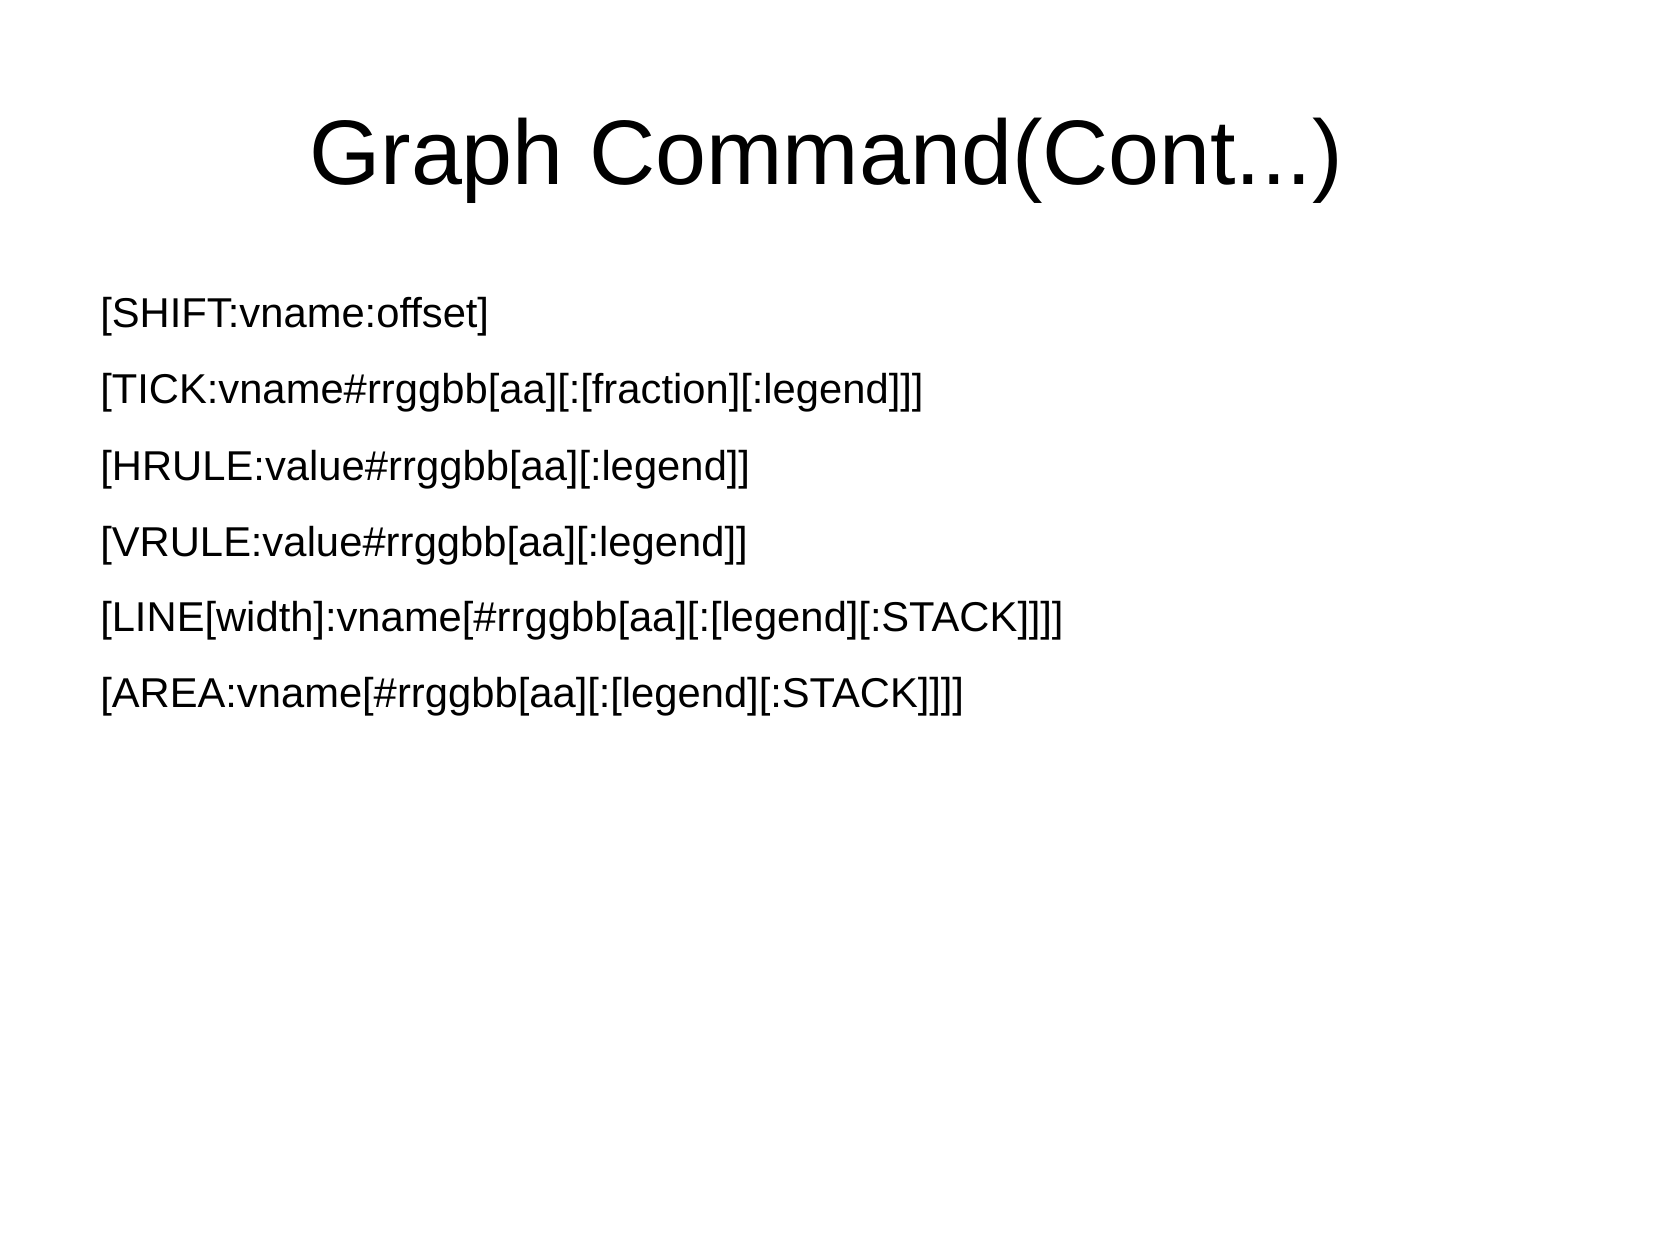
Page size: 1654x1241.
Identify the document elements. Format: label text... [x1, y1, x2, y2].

list [SHIFT:vname:offset] [TICK:vname#rrggbb[aa][:[fraction][:legend]]] [HRULE:value#rrggbb[aa][:legend]] [VRULE:value#rrggbb[aa][:legend]] [LINE[width]:vname[#rrggbb[aa][:[legend][:STACK]]]] [AREA:vname[#rrggbb[aa][:[legend][:STACK]]]] [82, 290, 1571, 1094]
title Graph Command(Cont...) [82, 56, 1571, 250]
